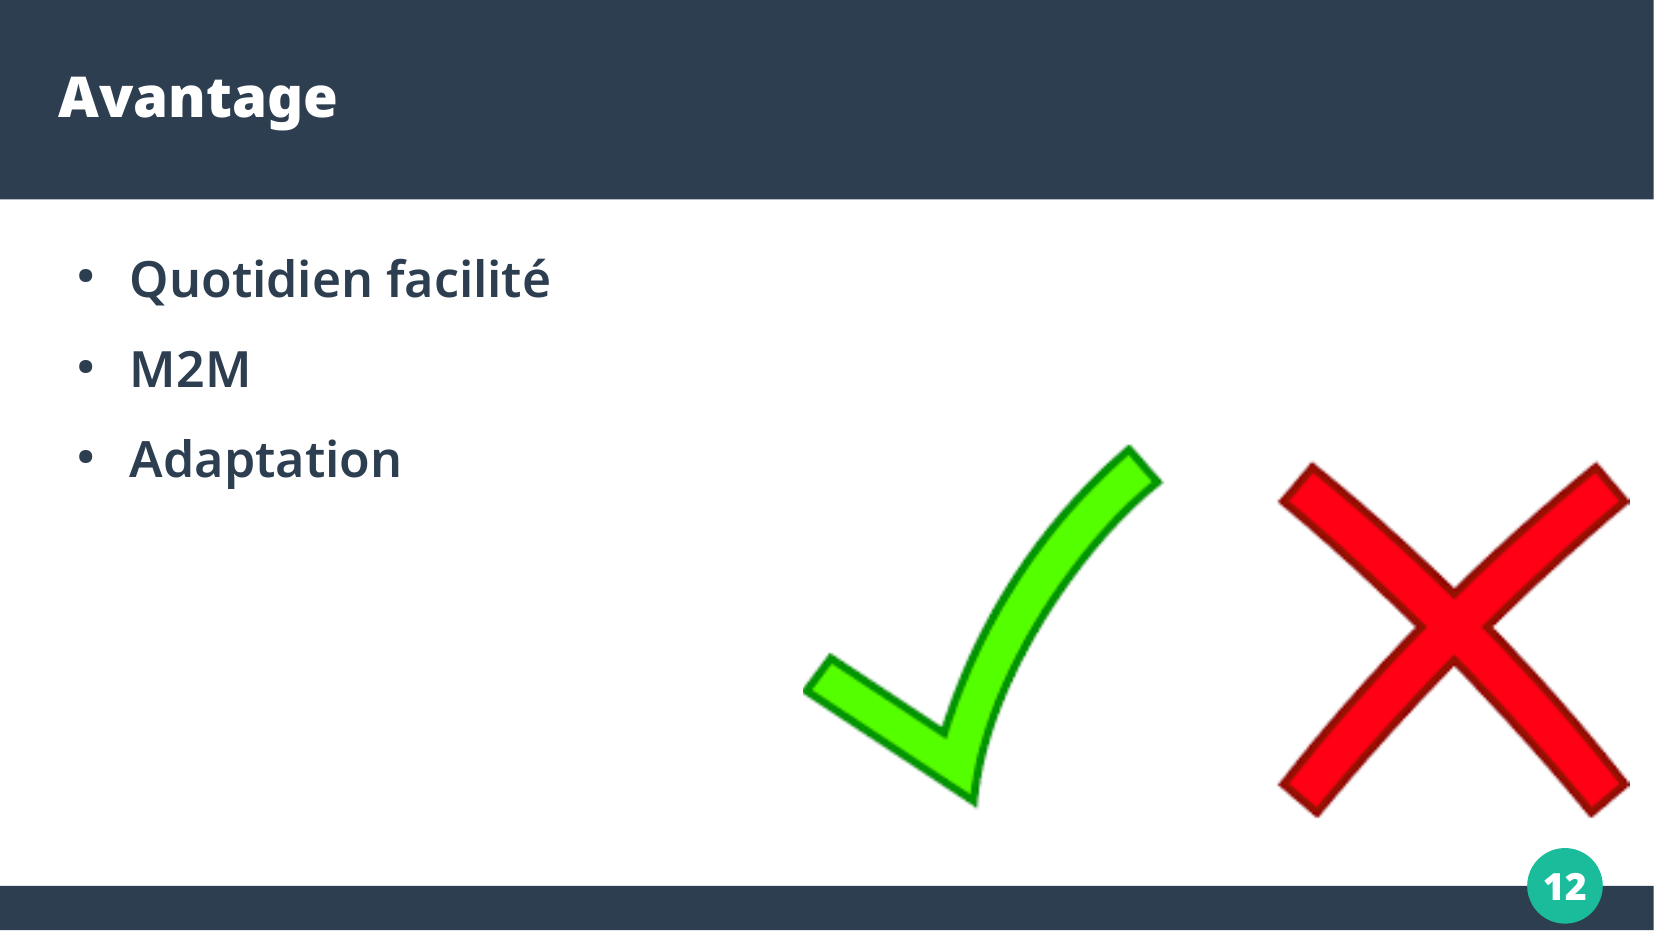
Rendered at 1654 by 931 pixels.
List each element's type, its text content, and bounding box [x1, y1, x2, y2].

title Avantage [59, 37, 1595, 155]
picture [803, 425, 1630, 839]
list Quotidien facilité M2M Adaptation [59, 243, 1595, 864]
